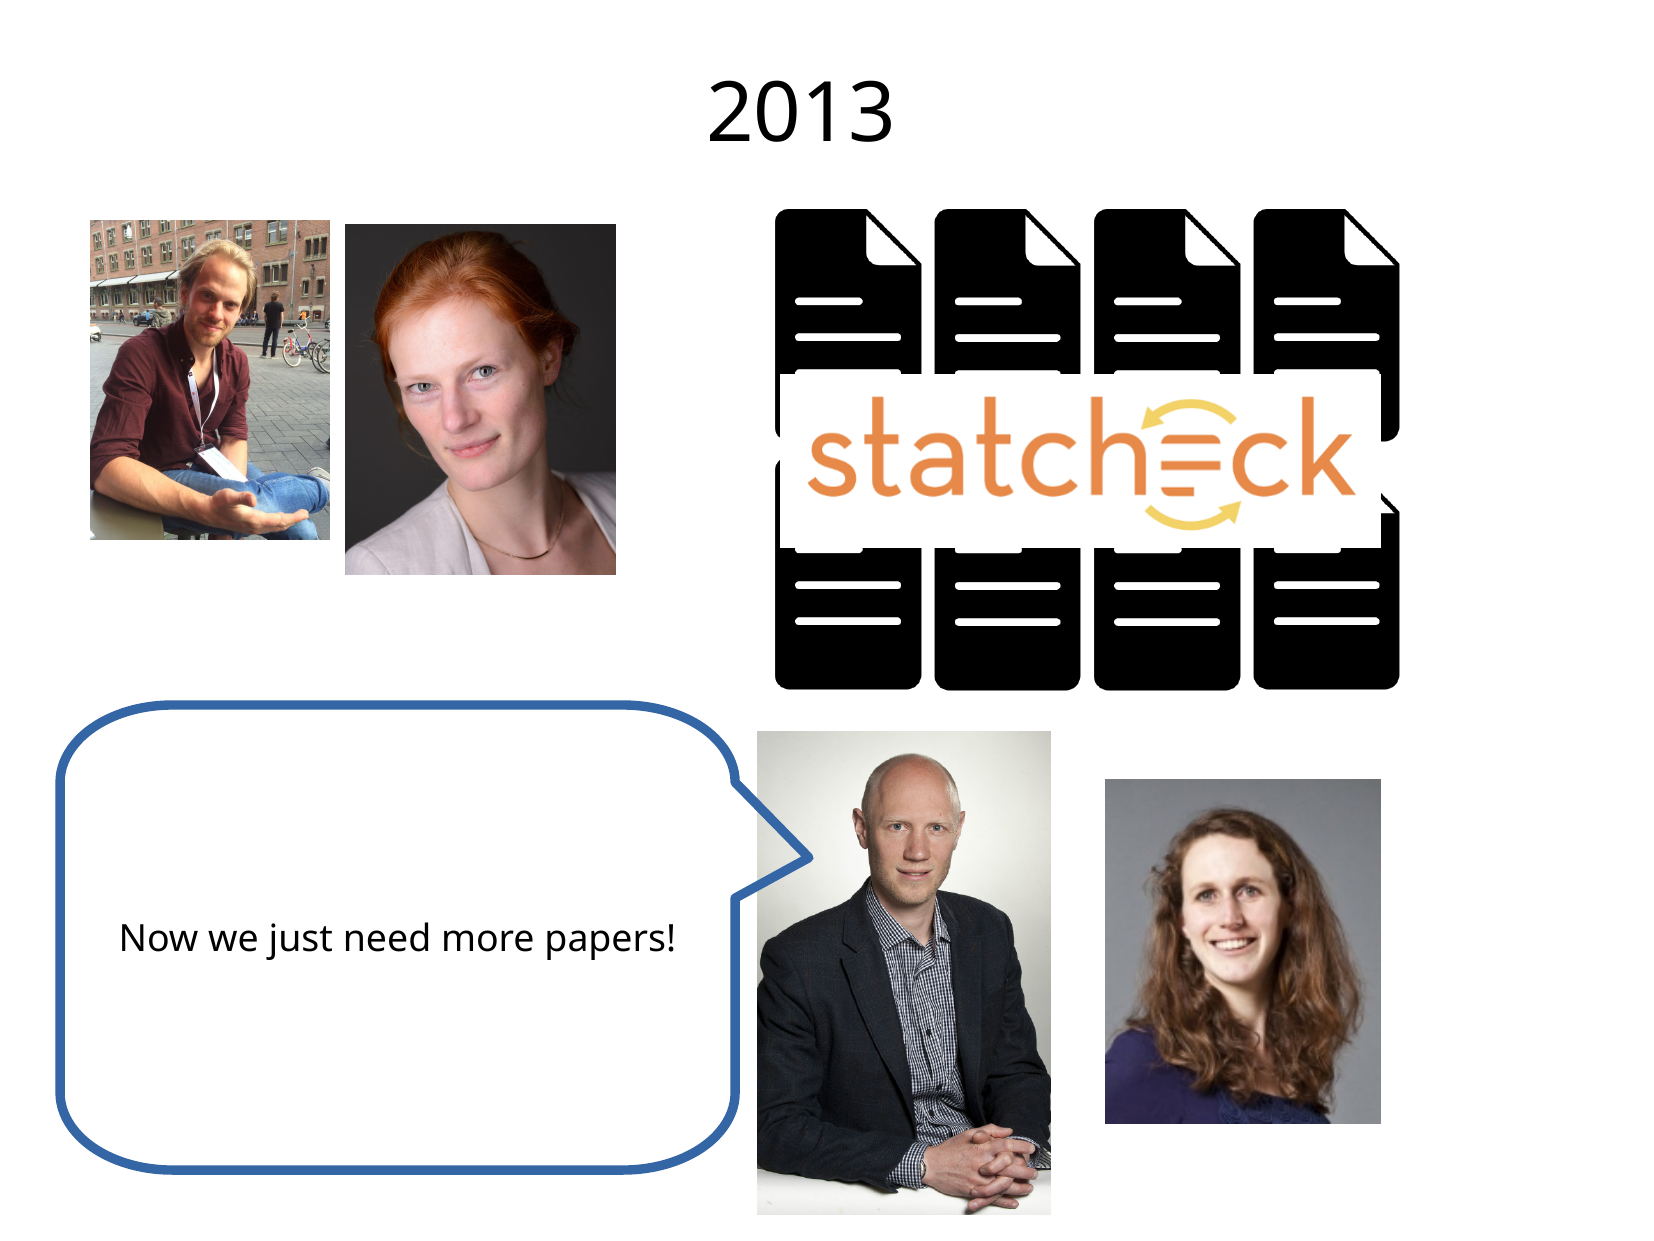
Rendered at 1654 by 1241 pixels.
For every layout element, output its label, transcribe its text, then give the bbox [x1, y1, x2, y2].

text_box 2013 [380, 45, 1221, 161]
picture [1105, 779, 1381, 1124]
picture [345, 224, 616, 575]
picture [757, 731, 1051, 1216]
picture [751, 196, 1411, 699]
picture [90, 220, 330, 541]
text_box Now we just need more papers! [60, 705, 809, 1171]
